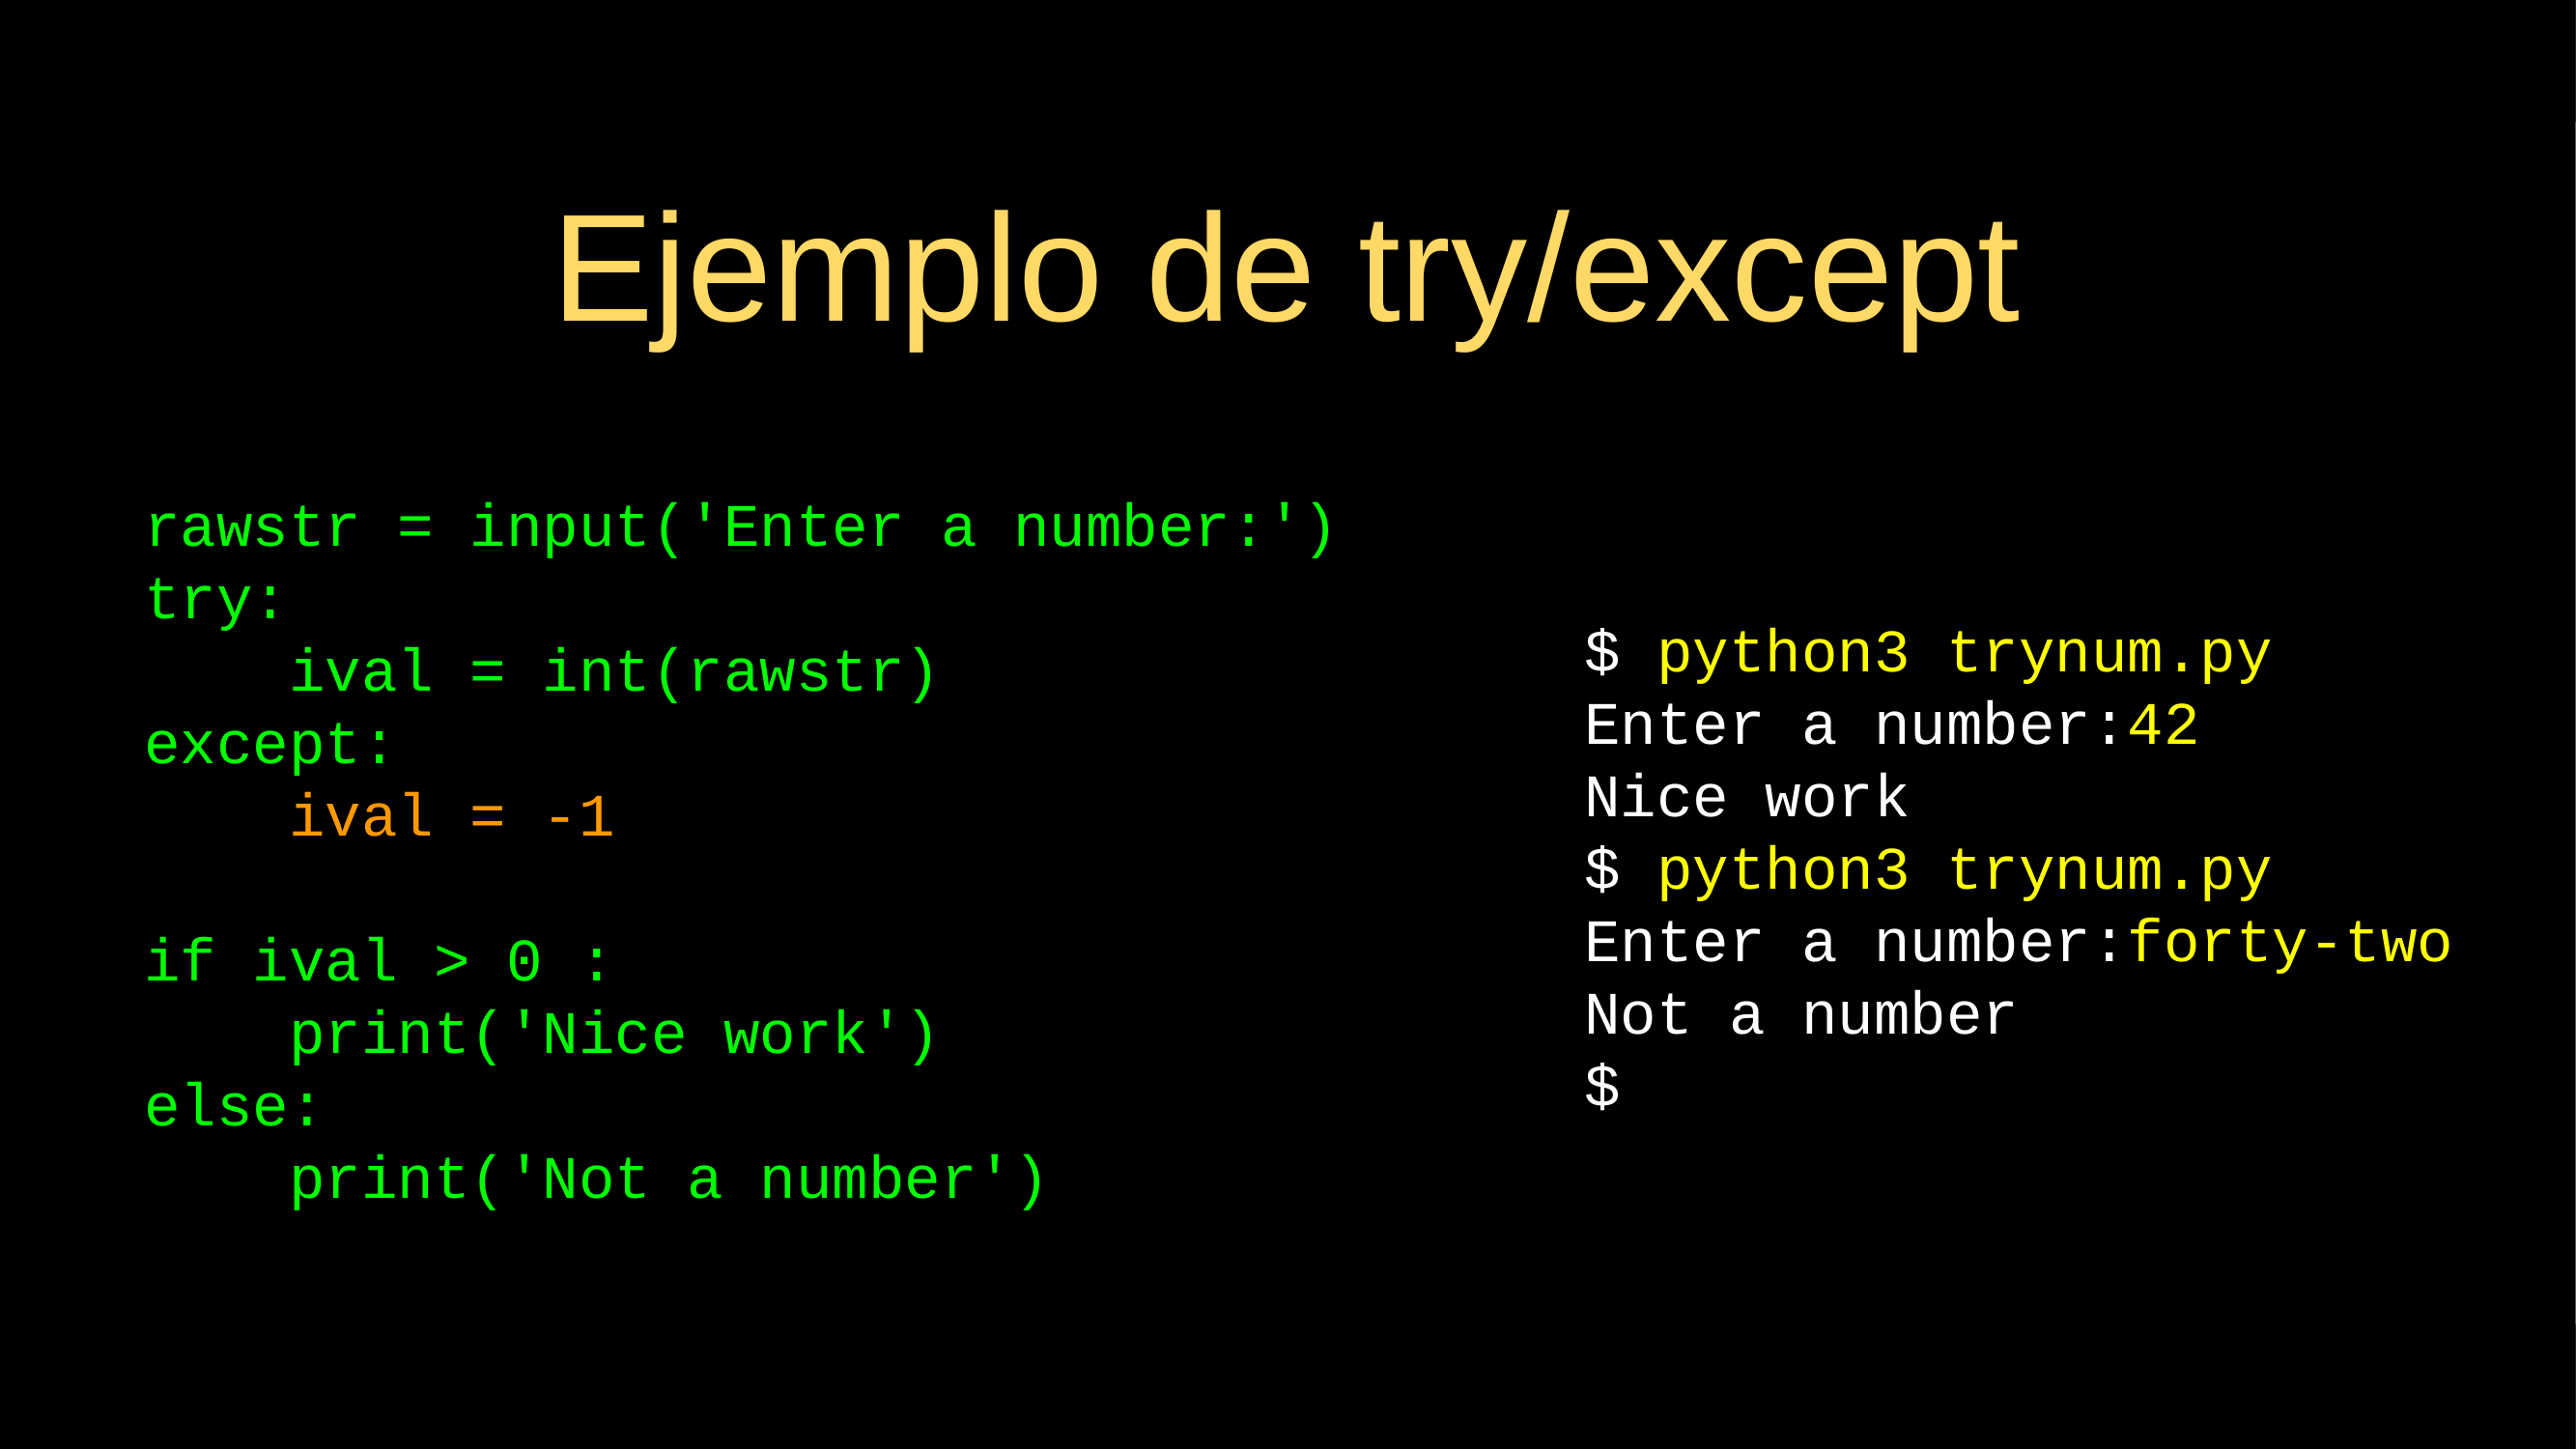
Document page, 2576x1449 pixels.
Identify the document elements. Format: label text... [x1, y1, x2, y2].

text_box $ python3 trynum.py Enter a number:42 Nice work $ python3 trynum.py Enter a number:forty-two Not a number $ [1584, 568, 2526, 1162]
text_box rawstr = input('Enter a number:') try: ival = int(rawstr) except: ival = -1 if ival > 0 : print('Nice work') else: print('Not a number') [144, 453, 1501, 1243]
title Ejemplo de try/except [183, 118, 2391, 403]
